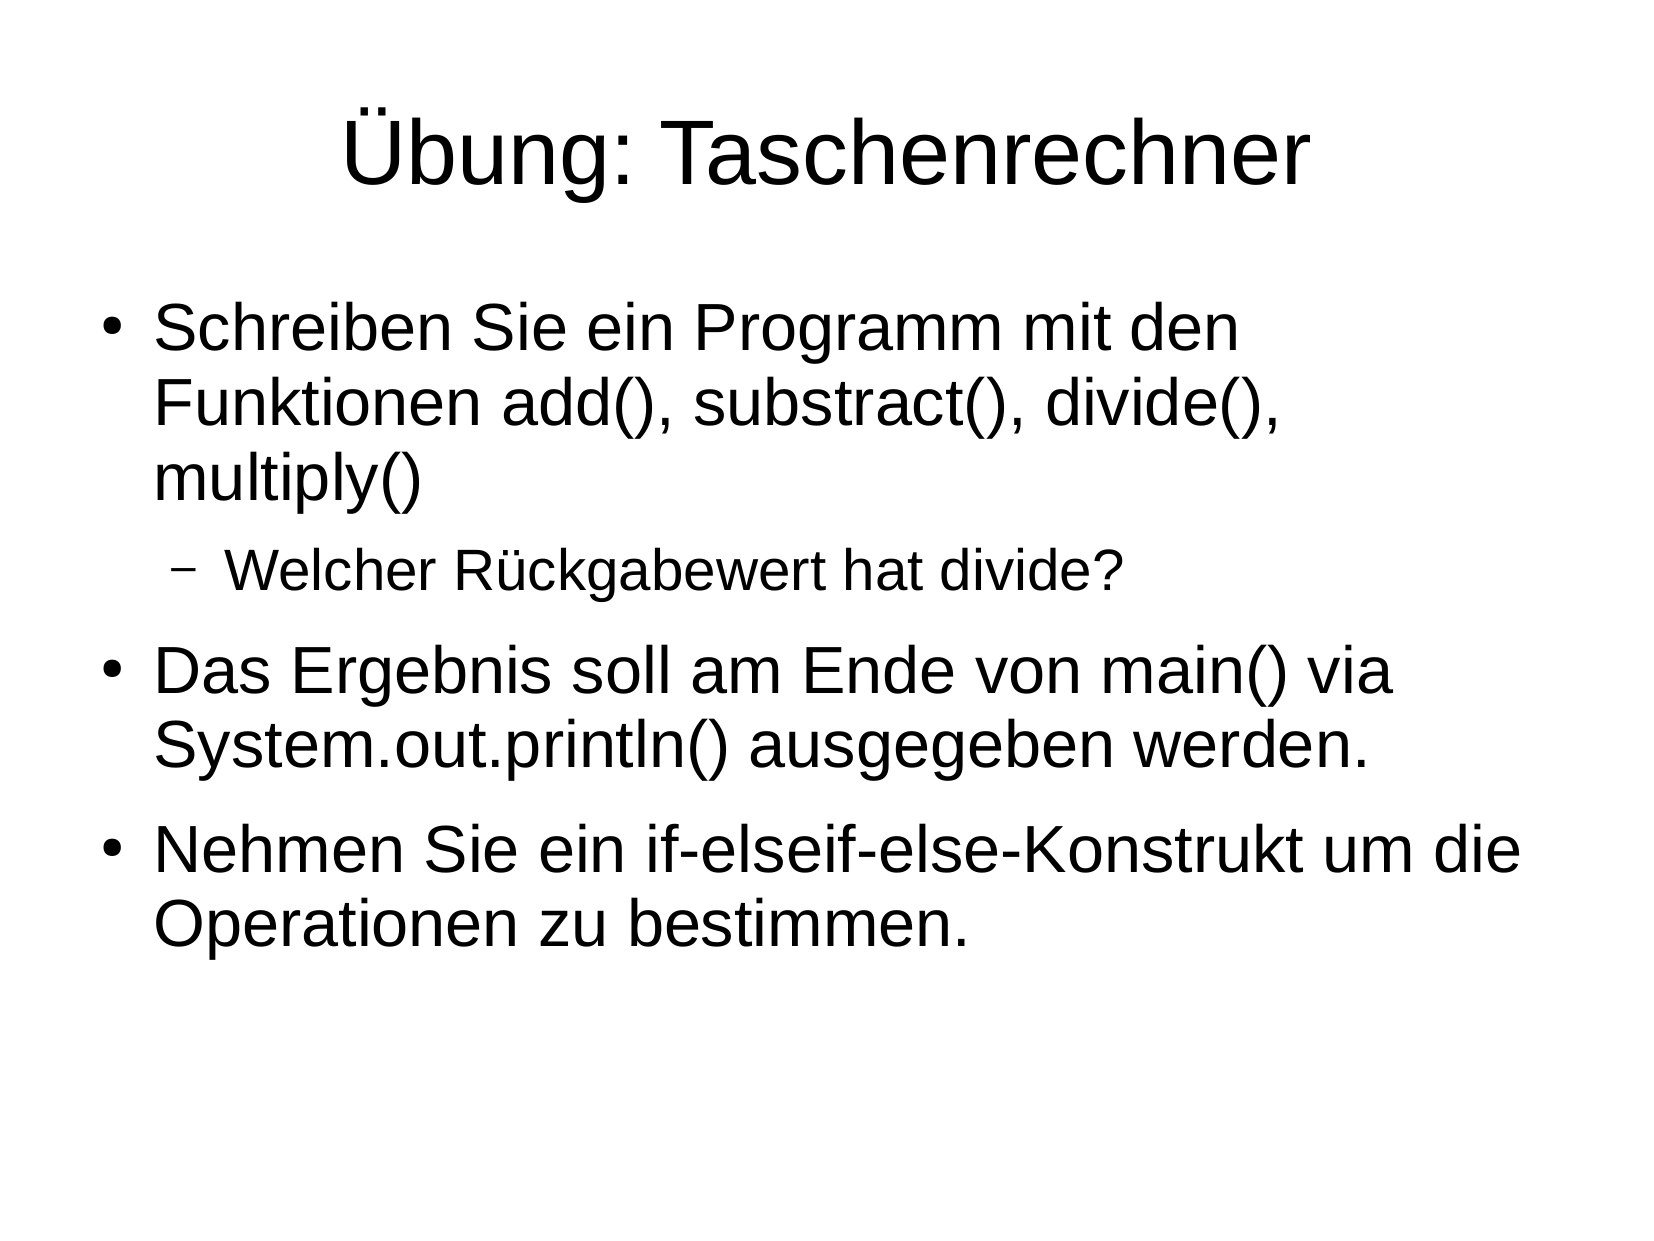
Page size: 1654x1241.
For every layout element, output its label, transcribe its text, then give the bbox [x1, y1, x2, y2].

list Schreiben Sie ein Programm mit den Funktionen add(), substract(), divide(), multiply() Welcher Rückgabewert hat divide? Das Ergebnis soll am Ende von main() via System.out.println() ausgegeben werden. Nehmen Sie ein if-elseif-else-Konstrukt um die Operationen zu bestimmen. [82, 290, 1571, 1010]
title Übung: Taschenrechner [82, 49, 1571, 257]
